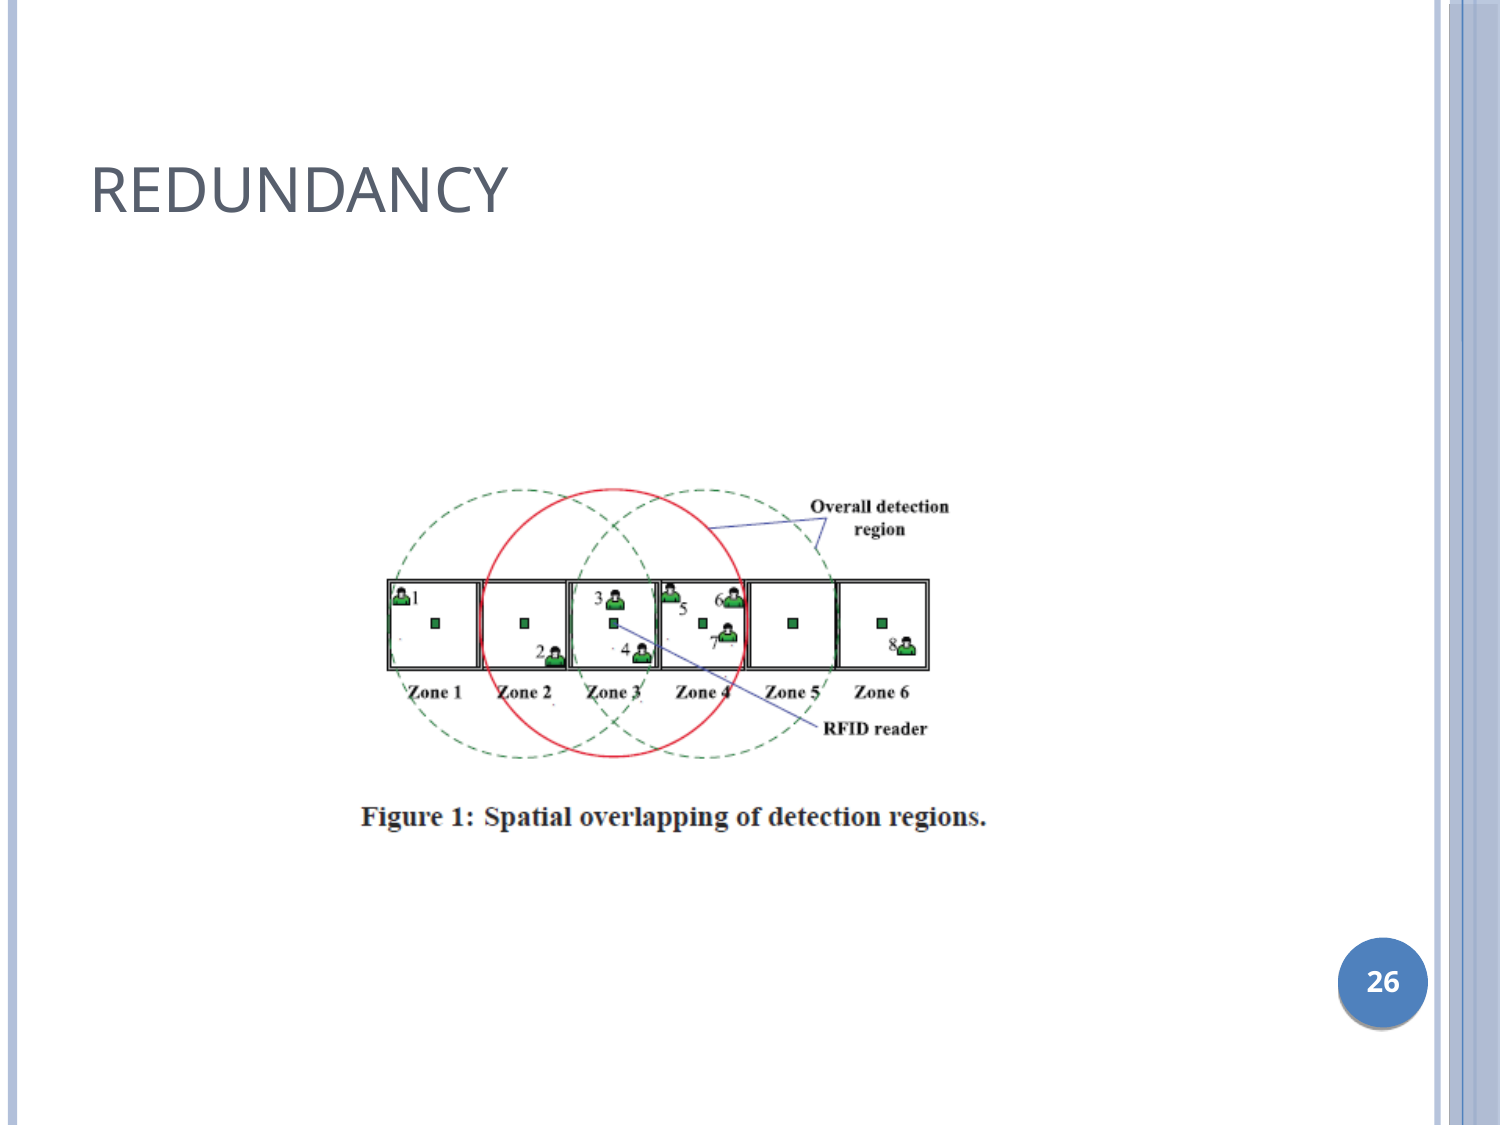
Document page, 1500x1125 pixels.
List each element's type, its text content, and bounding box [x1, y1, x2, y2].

picture [290, 465, 1085, 860]
text_box <number> [1333, 940, 1434, 1027]
text_box Redundancy [74, 45, 1300, 233]
